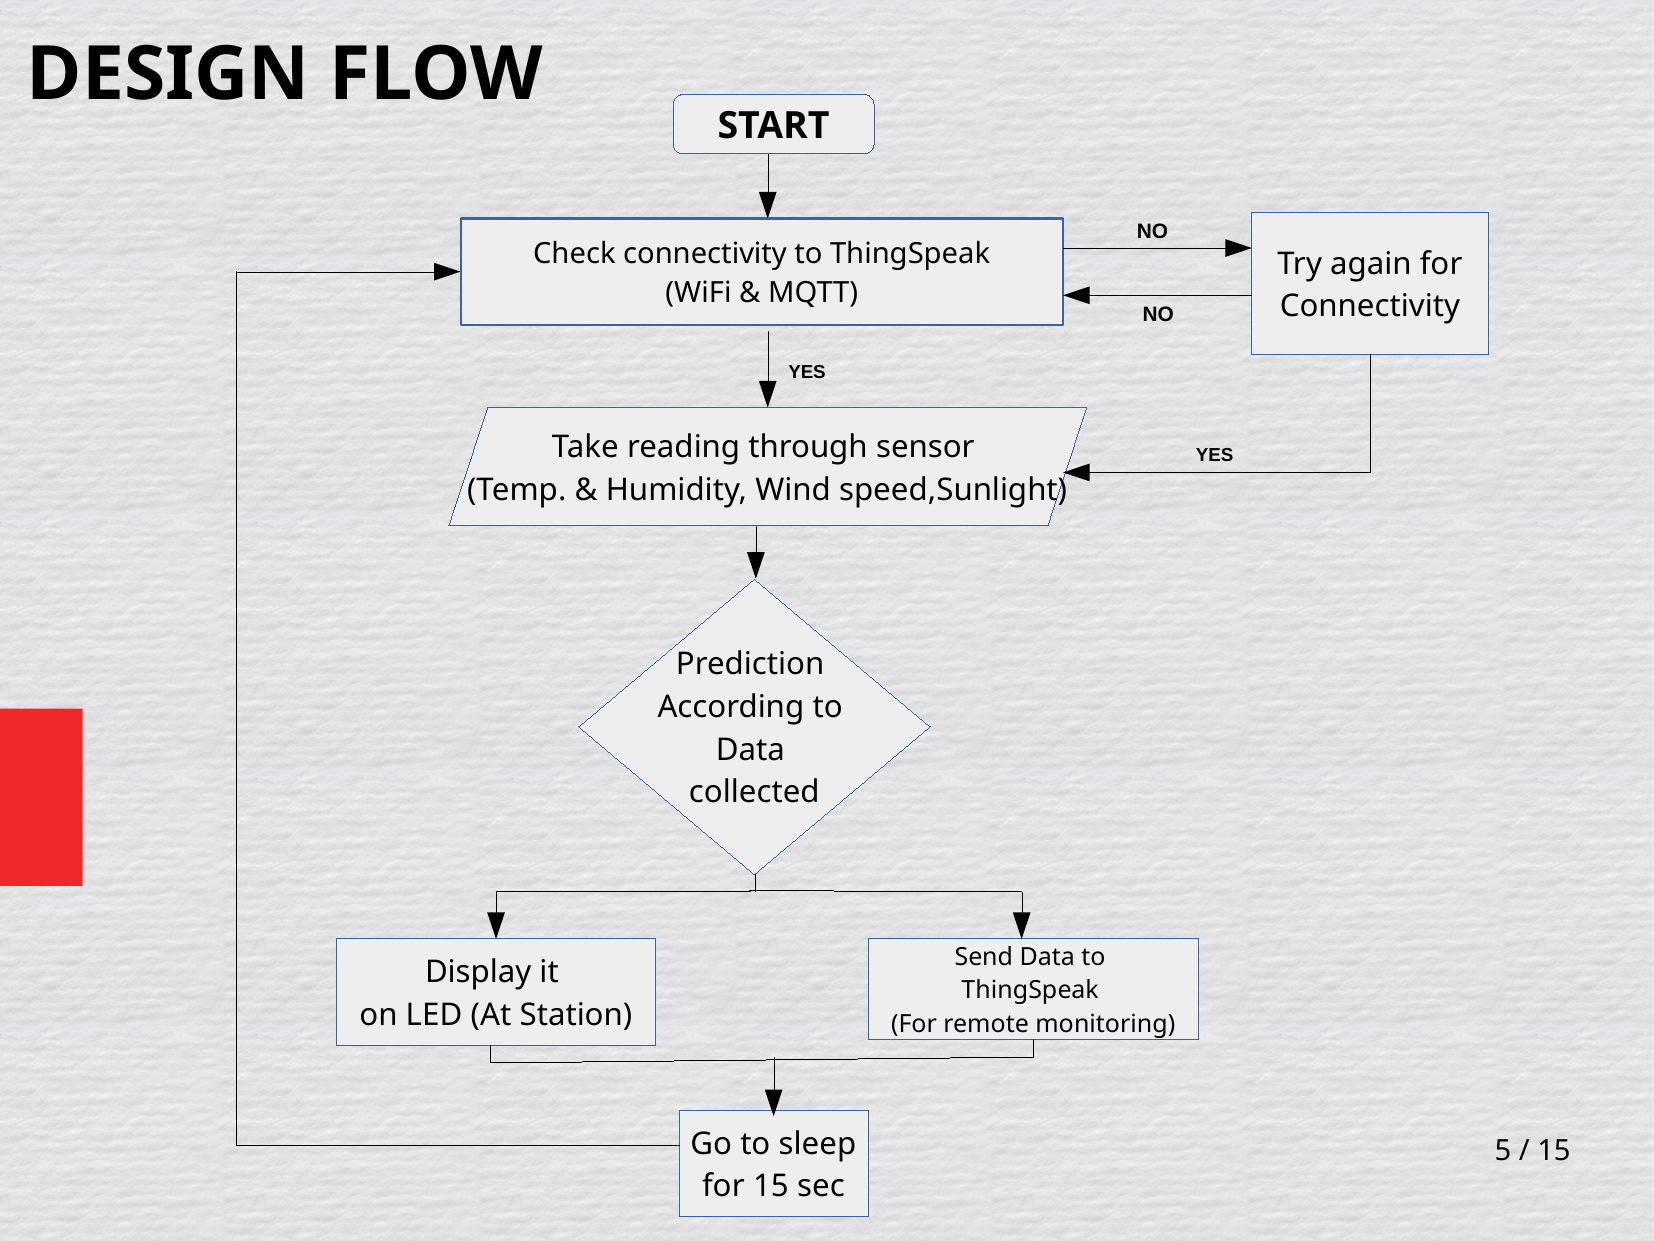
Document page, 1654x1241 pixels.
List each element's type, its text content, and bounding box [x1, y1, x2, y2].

text_box NO [1122, 212, 1183, 251]
text_box Send Data to ThingSpeak (For remote monitoring) [868, 938, 1199, 1040]
text_box START [673, 94, 875, 154]
text_box YES [773, 354, 869, 391]
text_box Take reading through sensor (Temp. & Humidity, Wind speed,Sunlight) [448, 407, 1087, 526]
text_box Go to sleep for 15 sec [679, 1110, 869, 1217]
picture [0, 0, 1654, 1241]
text_box Display it on LED (At Station) [336, 938, 656, 1046]
text_box Try again for Connectivity [1251, 212, 1489, 355]
text_box Check connectivity to ThingSpeak (WiFi & MQTT) [460, 218, 1063, 325]
text_box YES [1181, 437, 1276, 473]
text_box DESIGN FLOW [0, 11, 630, 127]
text_box Prediction According to Data collected [578, 579, 931, 875]
text_box NO [1127, 295, 1189, 334]
